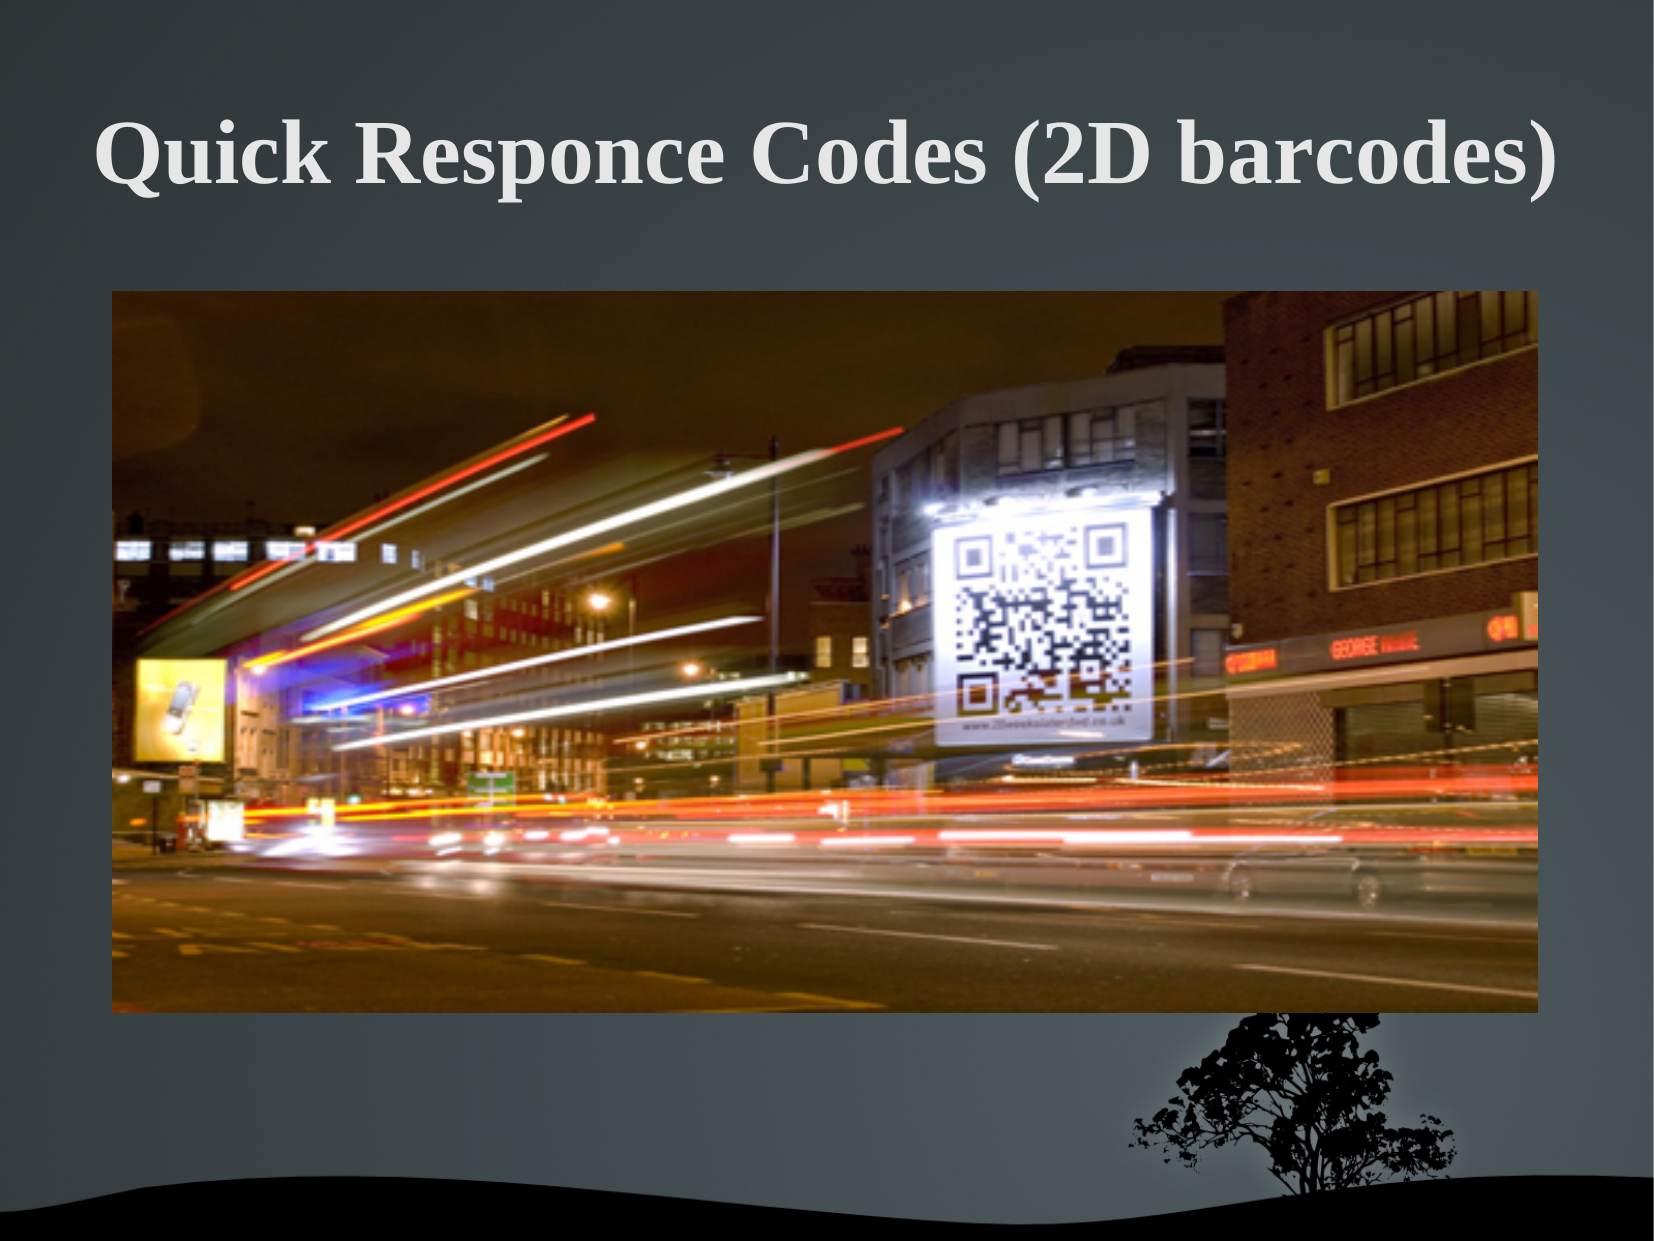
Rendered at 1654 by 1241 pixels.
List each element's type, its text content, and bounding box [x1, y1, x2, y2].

picture [0, 0, 1654, 1241]
title Quick Responce Codes (2D barcodes) [82, 49, 1571, 257]
